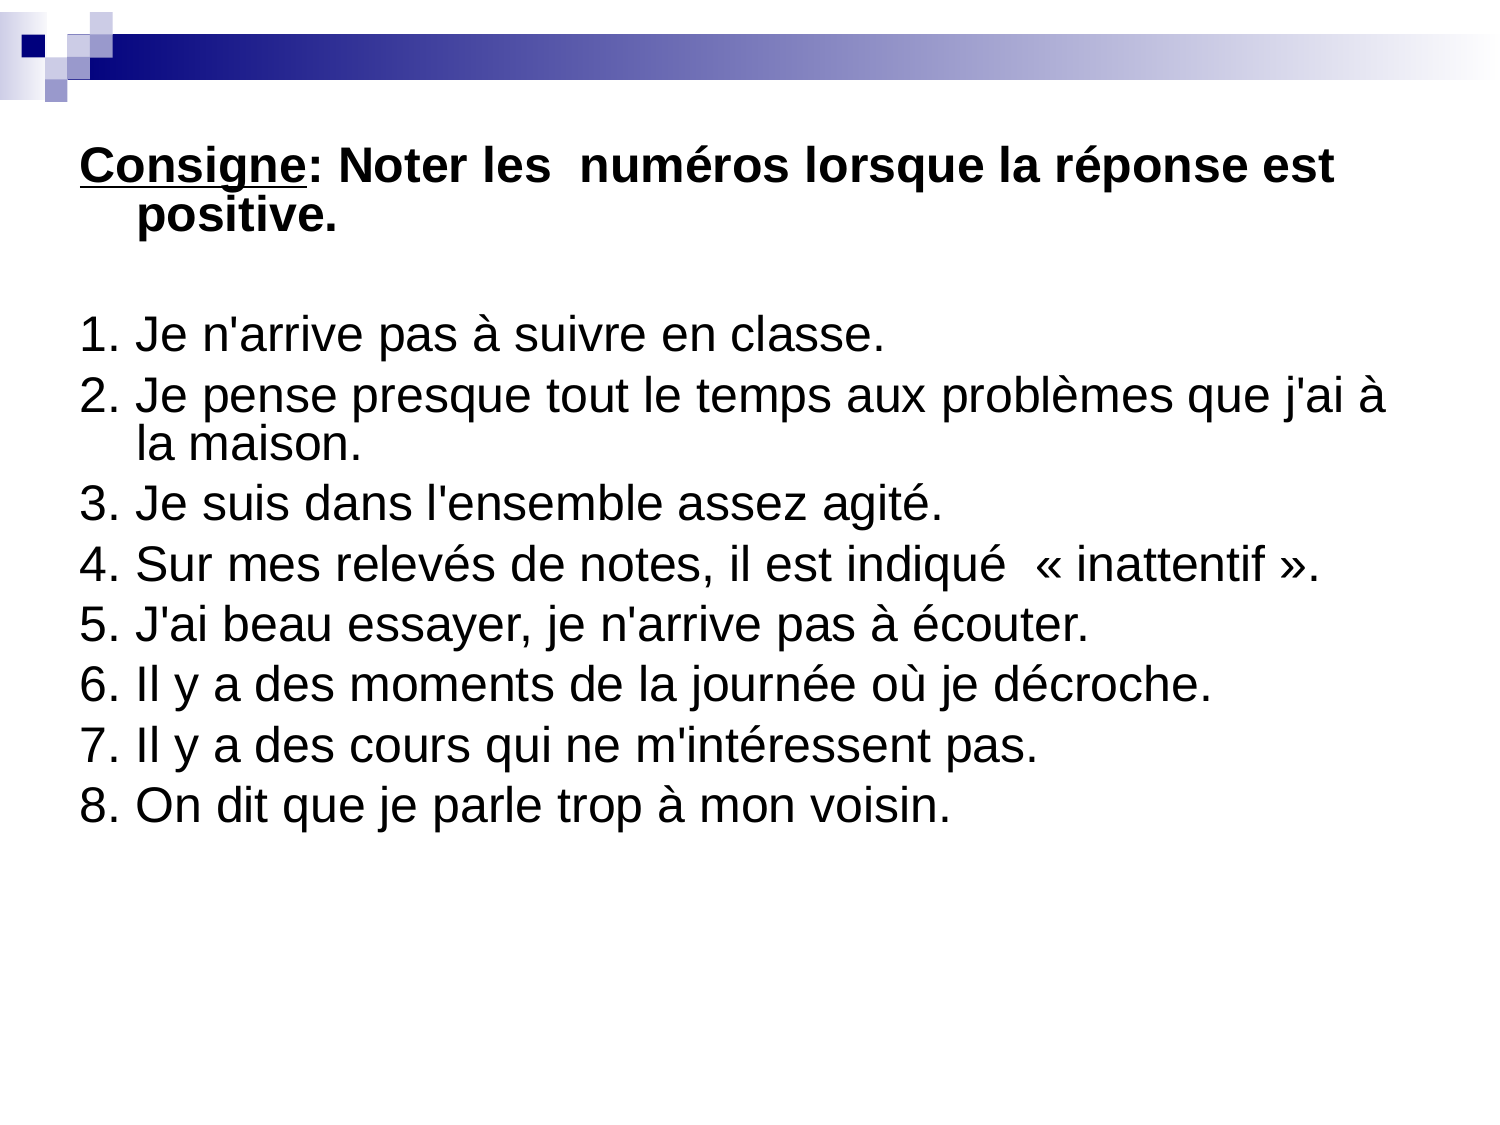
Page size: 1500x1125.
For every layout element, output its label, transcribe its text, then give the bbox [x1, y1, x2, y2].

list Consigne: Noter les numéros lorsque la réponse est positive. 1. Je n'arrive pas à suivre en classe. 2. Je pense presque tout le temps aux problèmes que j'ai à la maison. 3. Je suis dans l'ensemble assez agité. 4. Sur mes relevés de notes, il est indiqué « inattentif ». 5. J'ai beau essayer, je n'arrive pas à écouter. 6. Il y a des moments de la journée où je décroche. 7. Il y a des cours qui ne m'intéressent pas. 8. On dit que je parle trop à mon voisin. [64, 137, 1415, 910]
